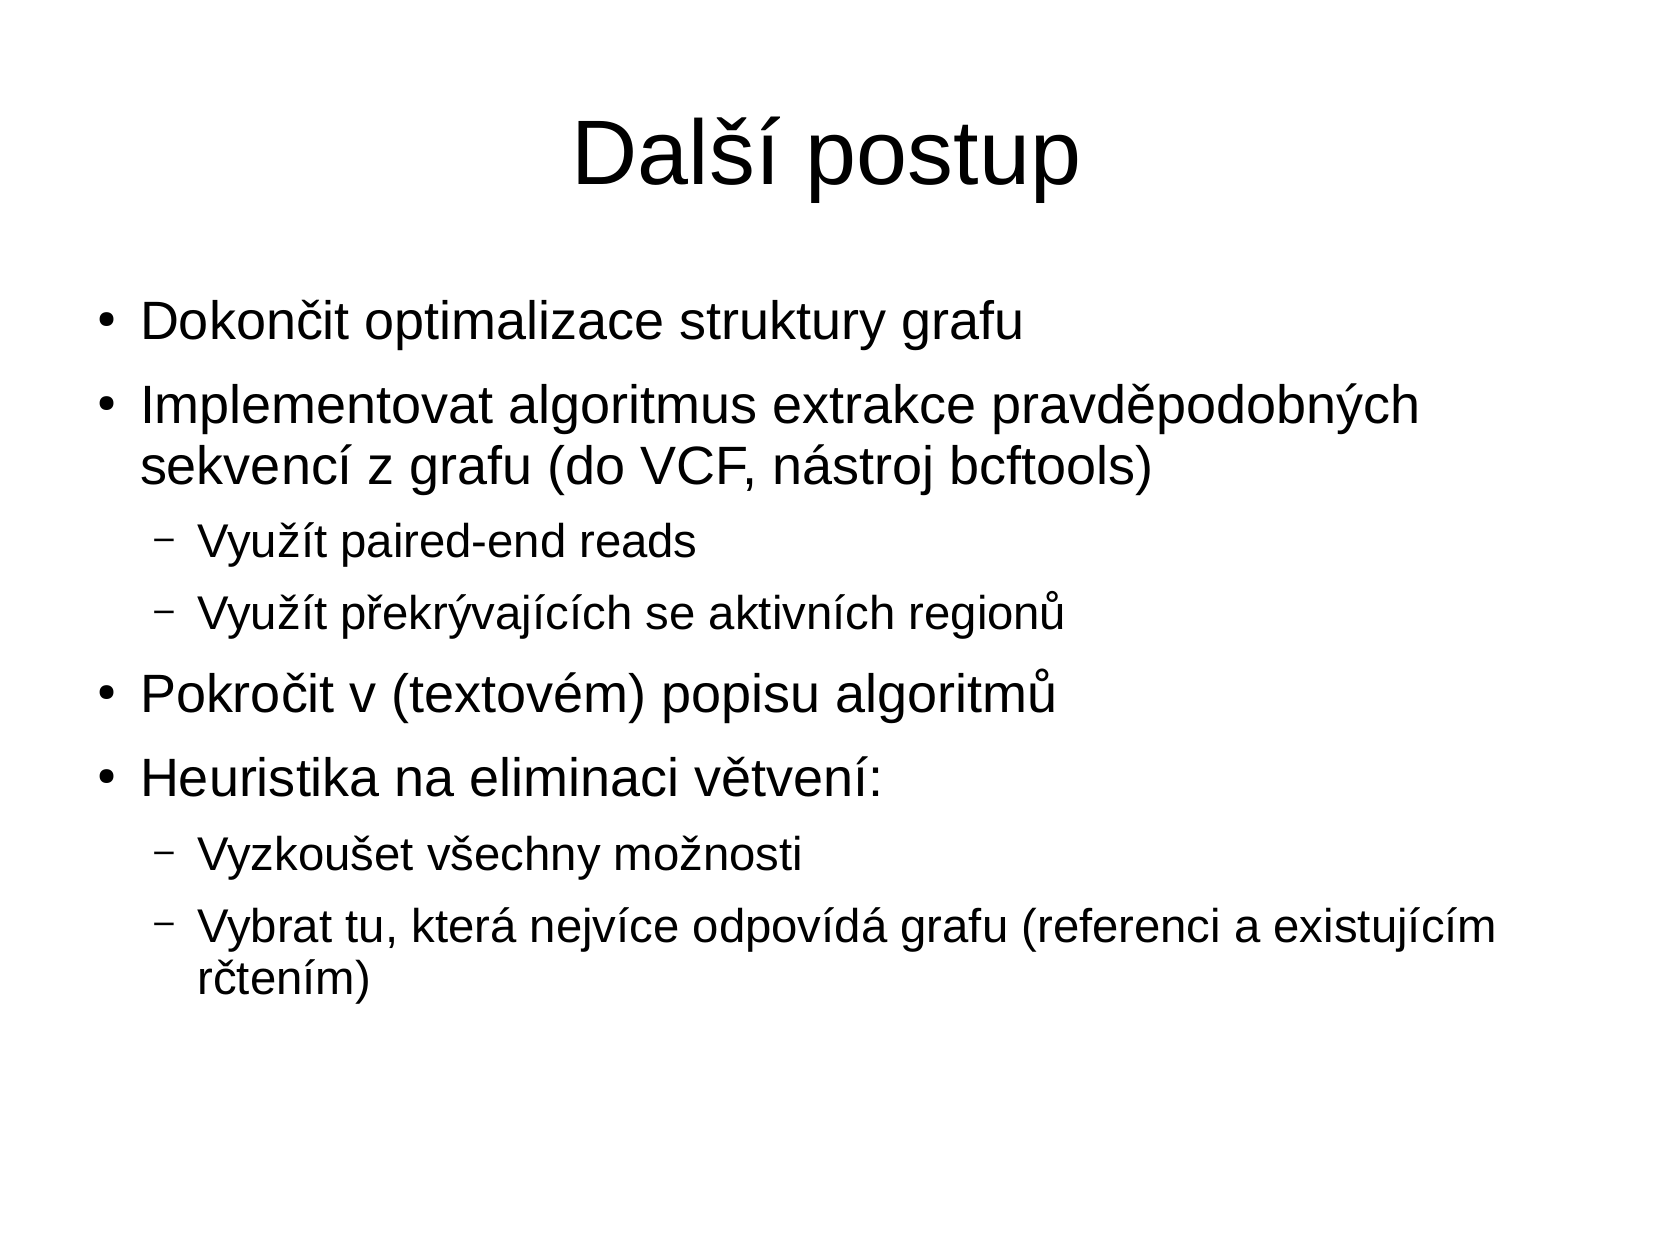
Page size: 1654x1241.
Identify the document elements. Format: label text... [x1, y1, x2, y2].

list Dokončit optimalizace struktury grafu Implementovat algoritmus extrakce pravděpodobných sekvencí z grafu (do VCF, nástroj bcftools) Využít paired-end reads Využít překrývajících se aktivních regionů Pokročit v (textovém) popisu algoritmů Heuristika na eliminaci větvení: Vyzkoušet všechny možnosti Vybrat tu, která nejvíce odpovídá grafu (referenci a existujícím rčtením) [82, 290, 1571, 1010]
title Další postup [82, 49, 1571, 257]
